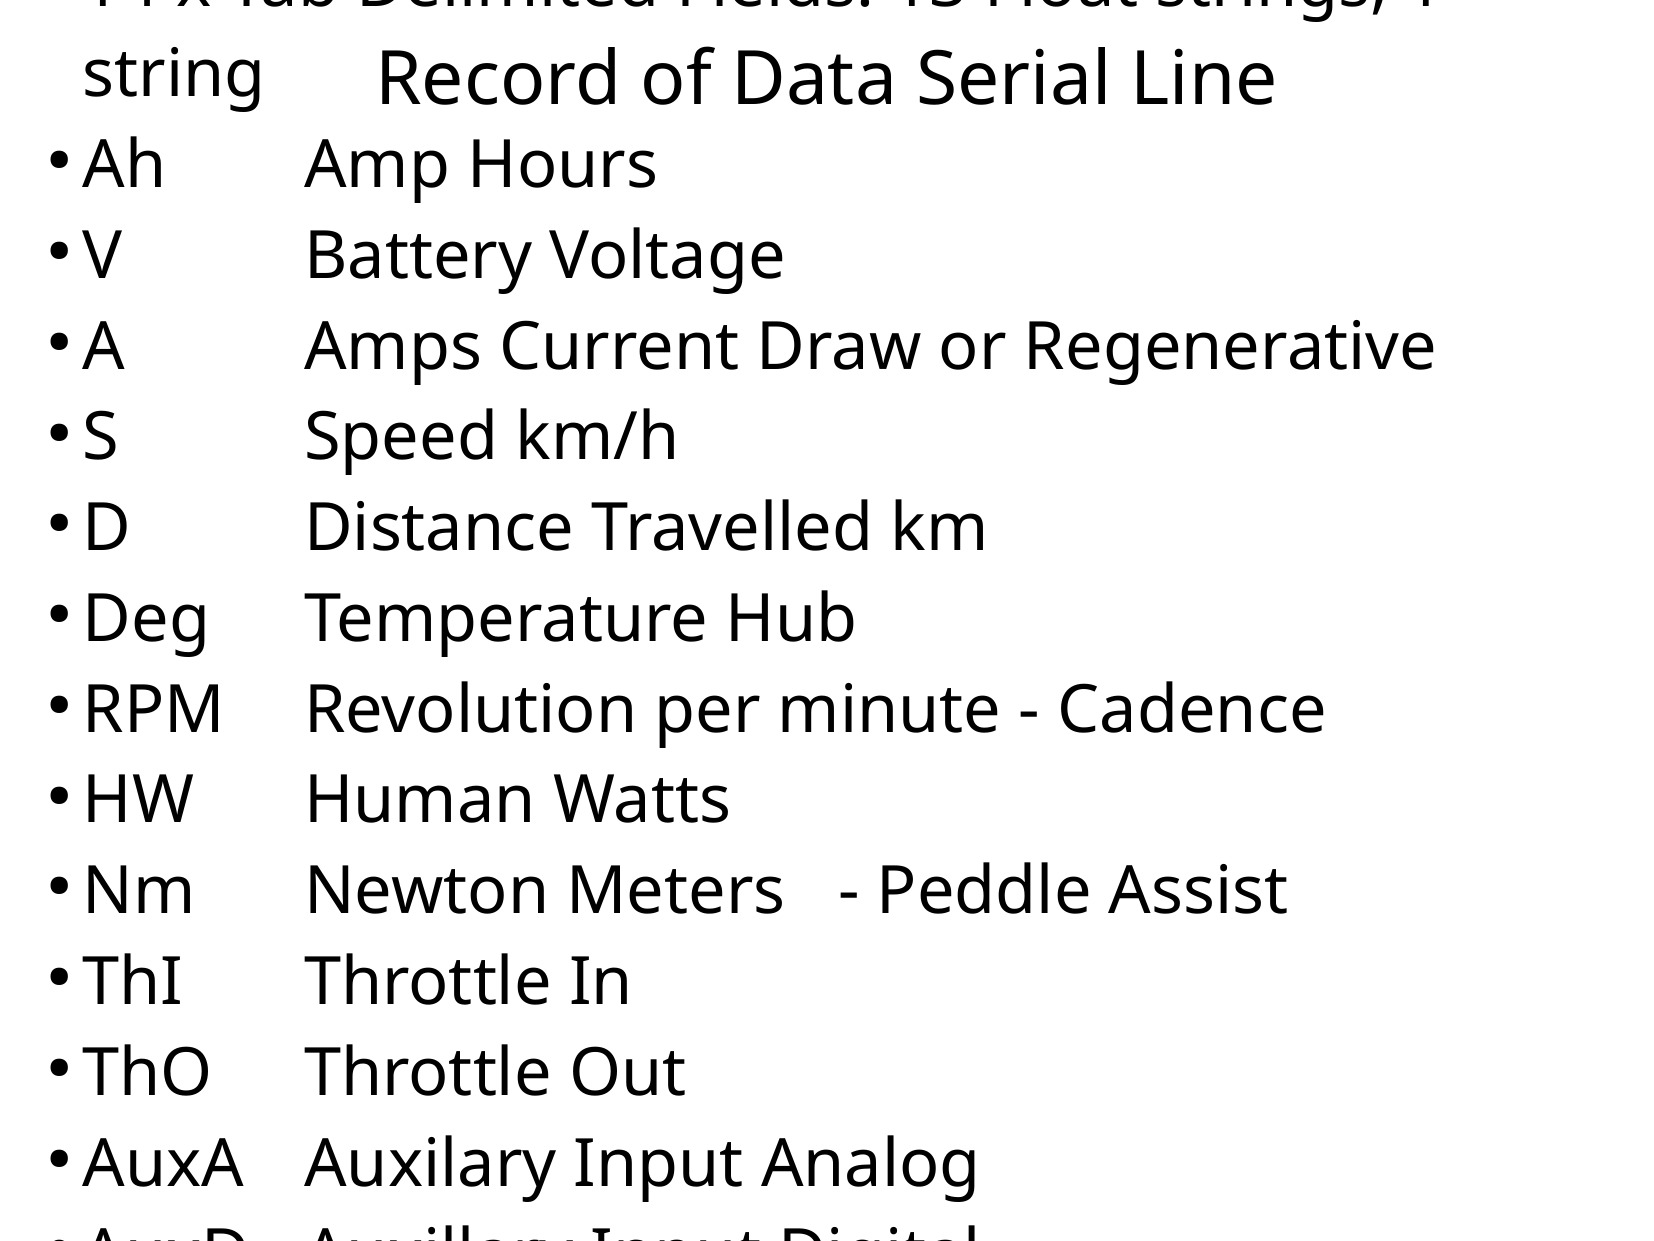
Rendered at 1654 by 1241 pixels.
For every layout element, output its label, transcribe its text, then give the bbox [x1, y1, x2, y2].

subtitle 14 x Tab Delimited Fields. 13 Float strings, 1 string Ah Amp Hours V Battery Voltage A Amps Current Draw or Regenerative S Speed km/h D Distance Travelled km Deg Temperature Hub RPM Revolution per minute - Cadence HW Human Watts Nm Newton Meters - Peddle Assist ThI Throttle In ThO Throttle Out AuxA Auxilary Input Analog AuxD Auxillary Input Digital Flgs Flags. B = Brakes, S = Overspeed, etc. [47, 128, 1619, 1193]
title Record of Data Serial Line [82, 35, 1571, 116]
